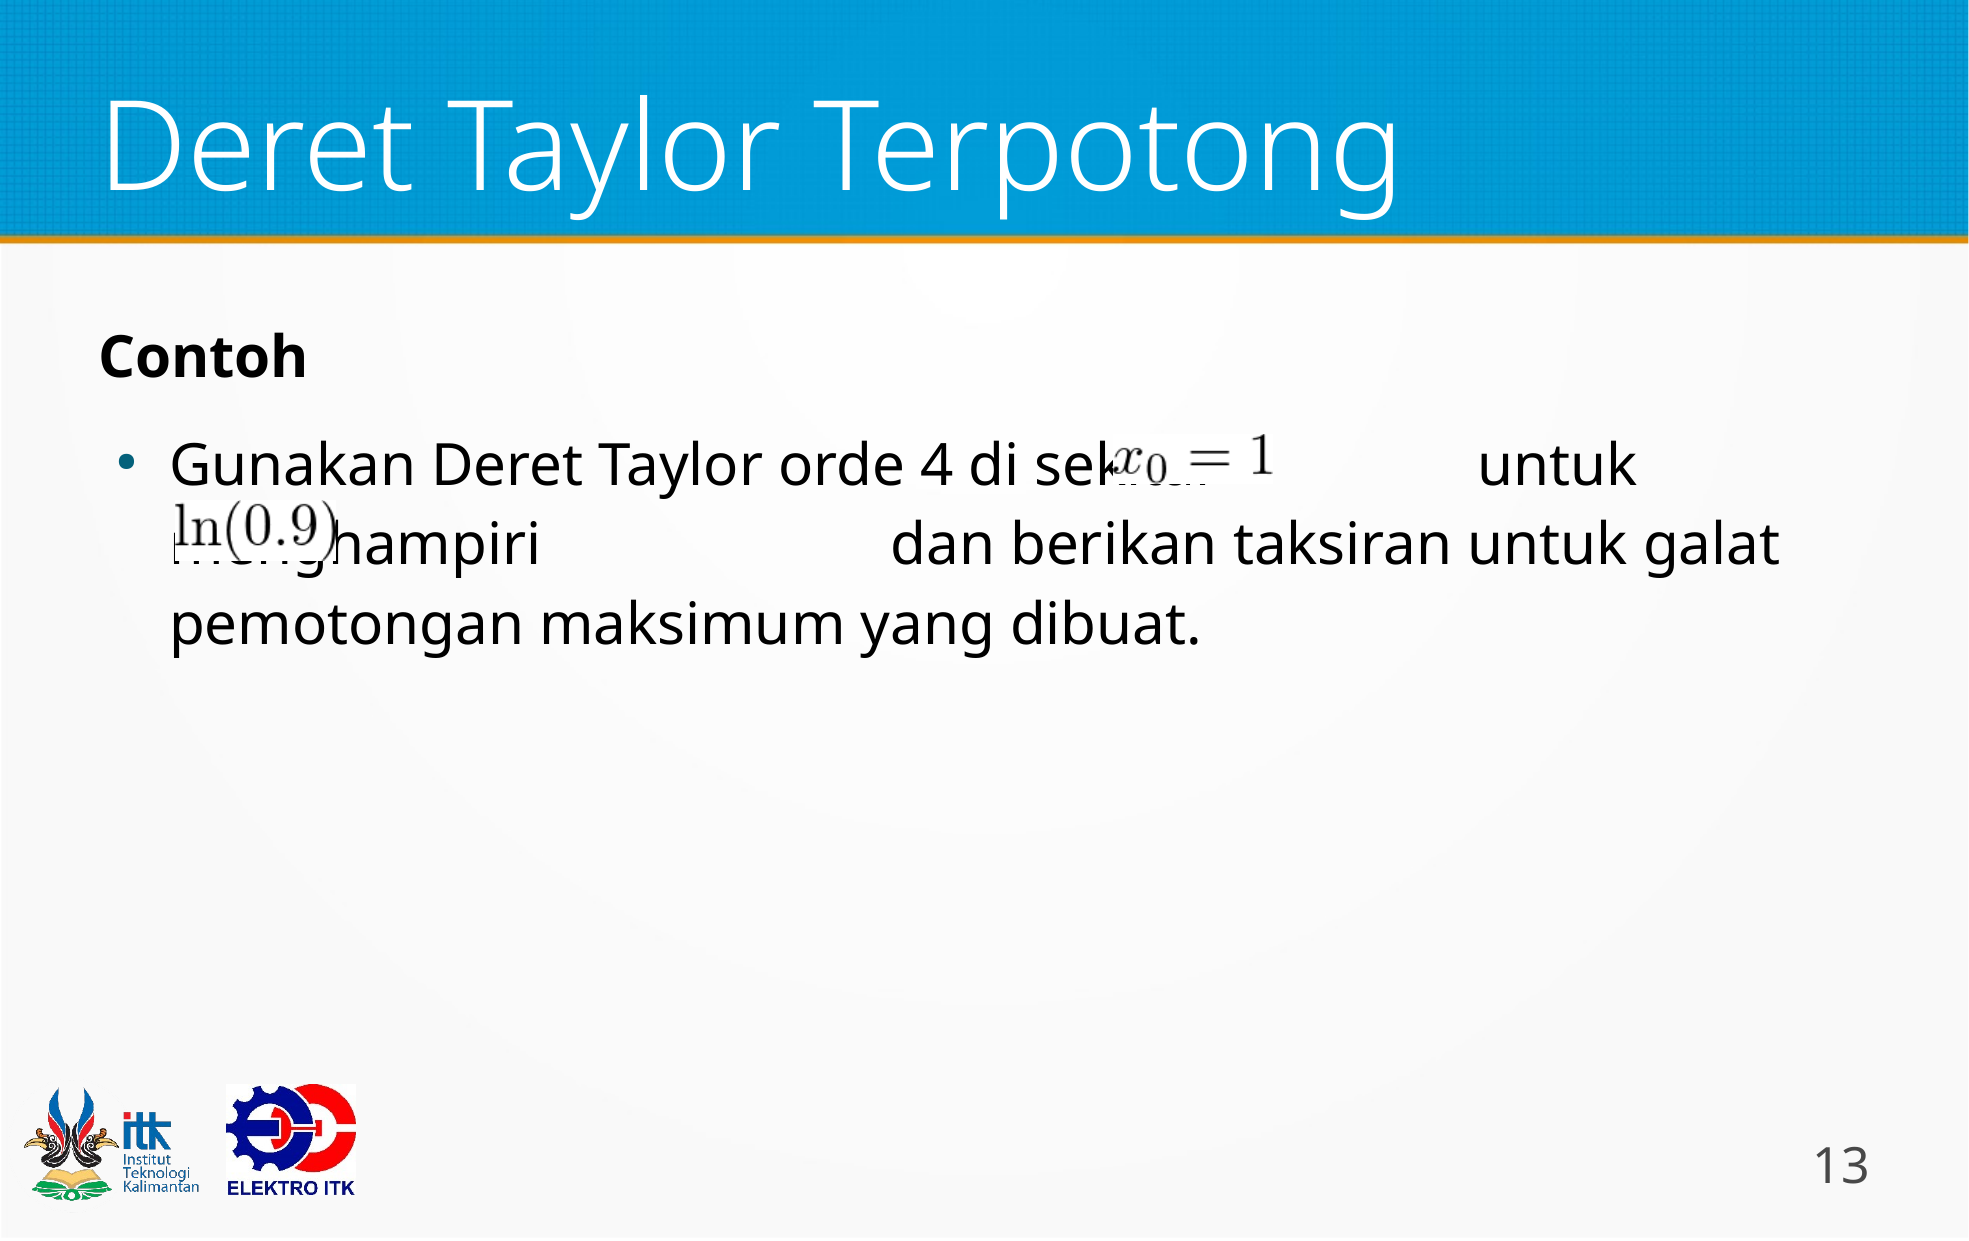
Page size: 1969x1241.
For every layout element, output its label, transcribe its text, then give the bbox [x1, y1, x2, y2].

picture [0, 233, 1969, 1241]
title Deret Taylor Terpotong [98, 19, 1870, 227]
list Contoh Gunakan Deret Taylor orde 4 di sekitar untuk menghampiri dan berikan taksiran untuk galat pemotongan maksimum yang dibuat. [98, 315, 1861, 1081]
